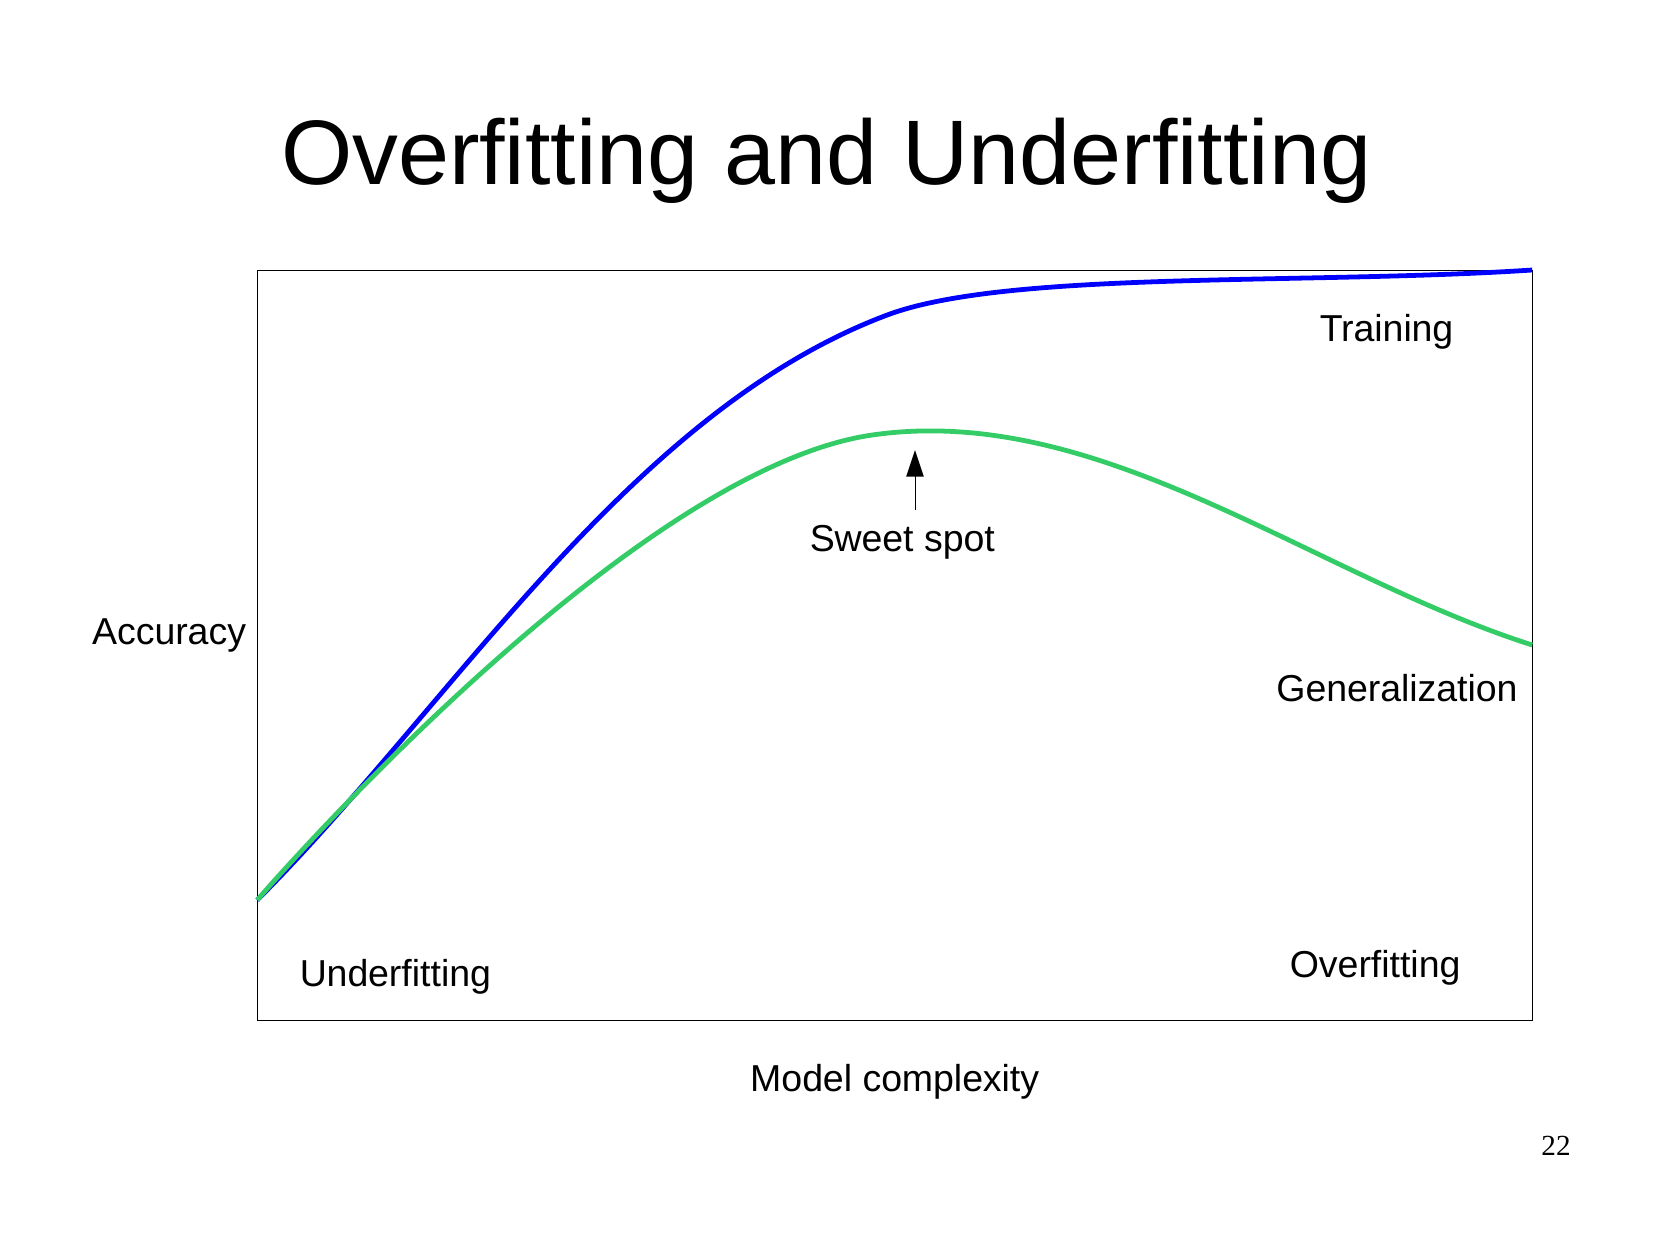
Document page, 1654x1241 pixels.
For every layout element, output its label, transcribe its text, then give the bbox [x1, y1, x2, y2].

text_box Generalization [1261, 660, 1533, 717]
text_box Accuracy [77, 603, 393, 661]
text_box Overfitting [1275, 935, 1501, 1011]
title Overfitting and Underfitting [82, 49, 1571, 257]
text_box Training [1305, 300, 1516, 357]
text_box Underfitting [285, 945, 506, 1002]
text_box Sweet spot [795, 510, 1066, 567]
text_box Model complexity [647, 1050, 1143, 1107]
